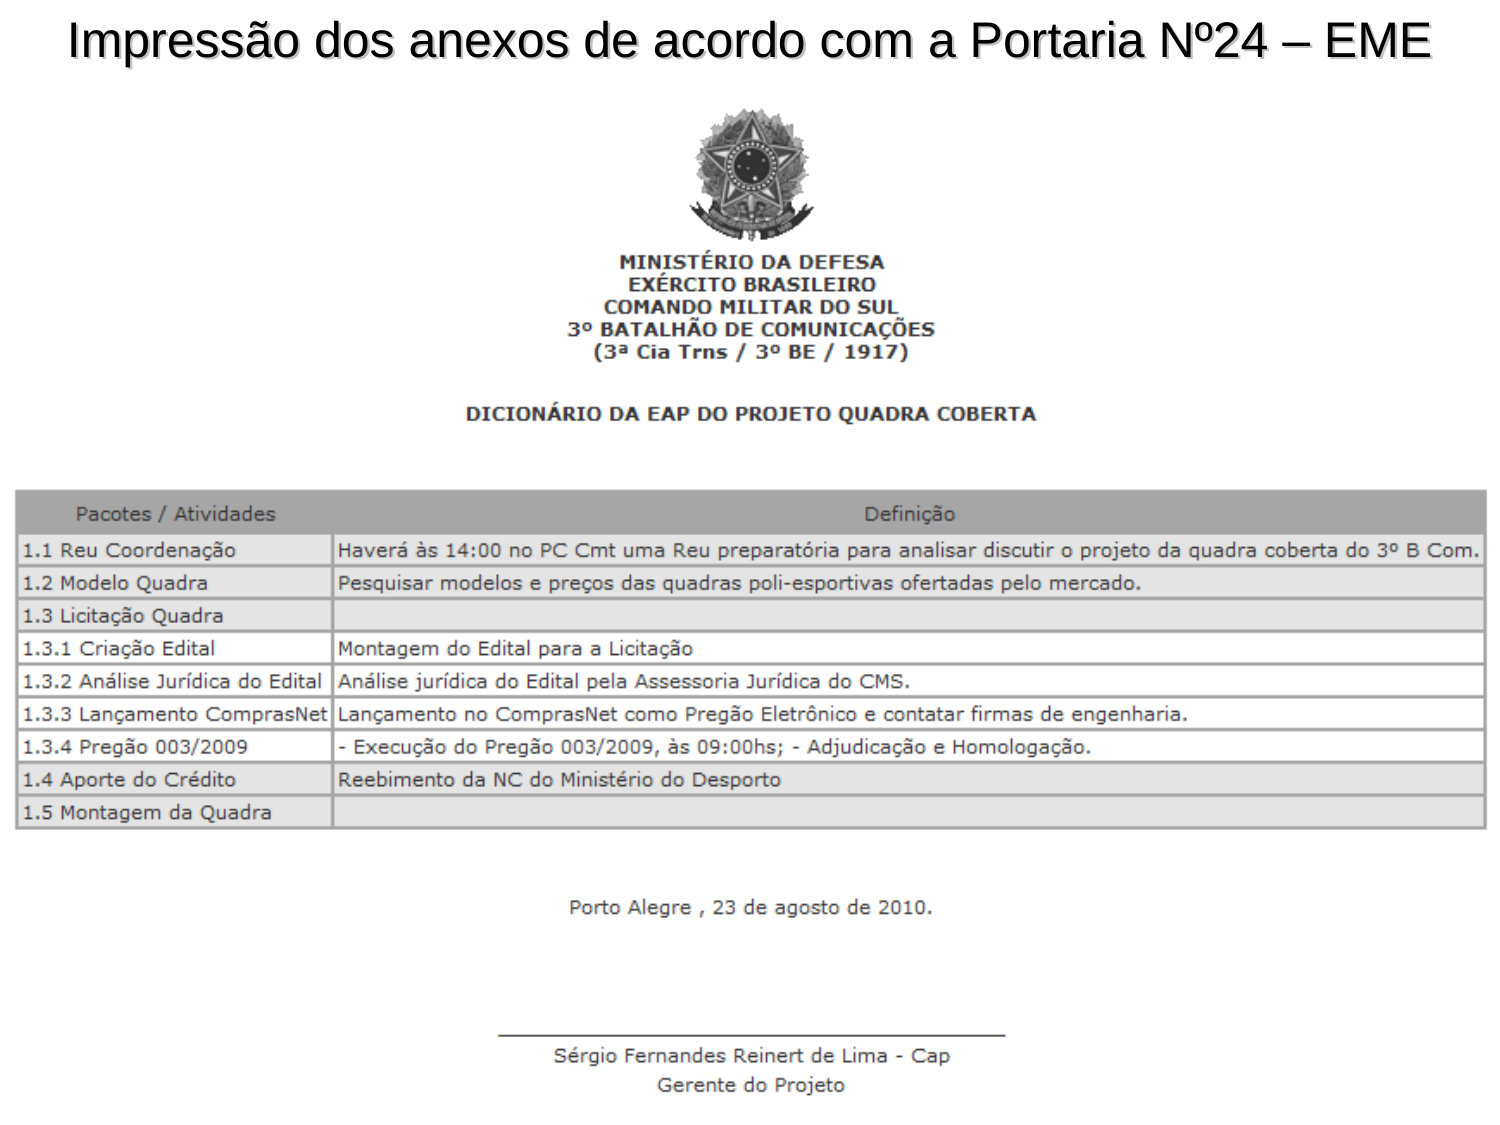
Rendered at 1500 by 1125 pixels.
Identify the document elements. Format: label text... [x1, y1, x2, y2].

picture [0, 102, 1500, 1106]
text_box Impressão dos anexos de acordo com a Portaria Nº24 – EME [0, 0, 1500, 76]
